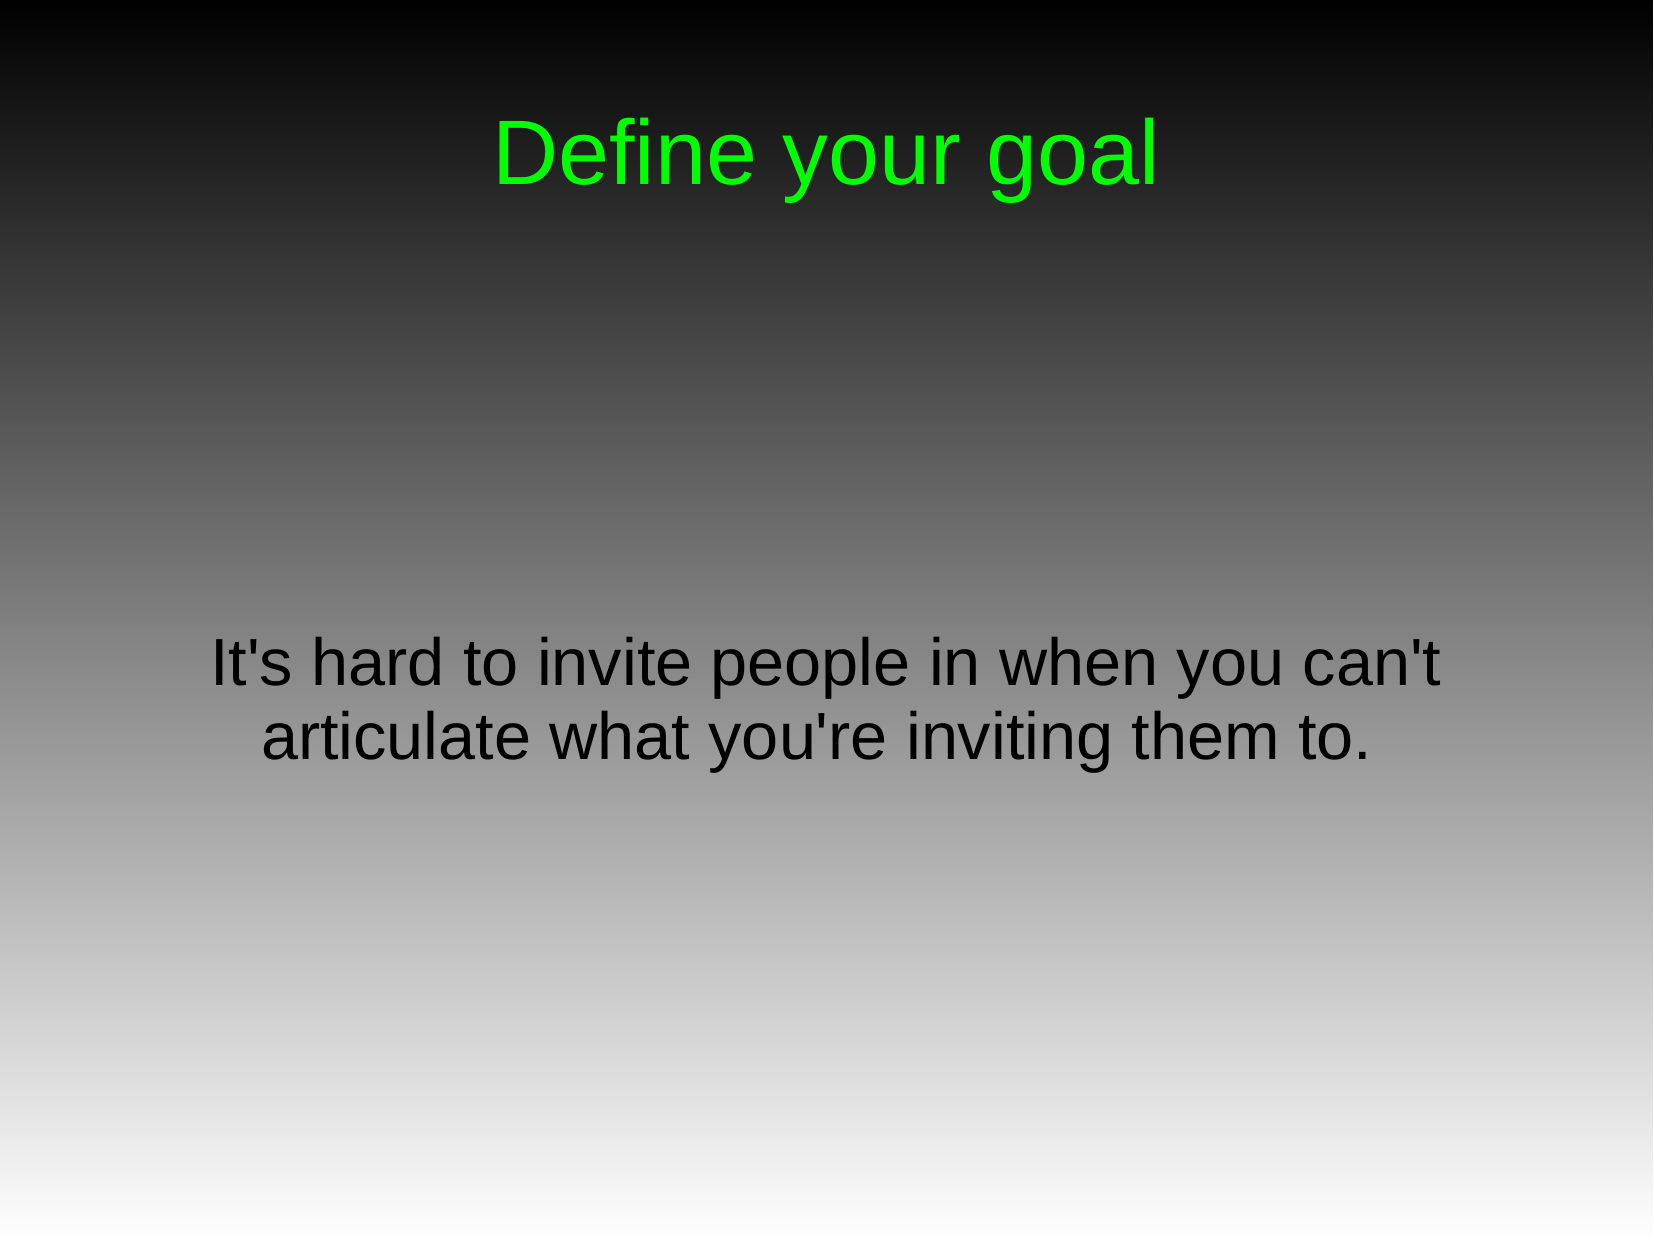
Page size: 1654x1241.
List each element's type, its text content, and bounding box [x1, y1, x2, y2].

title Define your goal [82, 49, 1571, 257]
subtitle It's hard to invite people in when you can't articulate what you're inviting them to. [82, 290, 1571, 1109]
